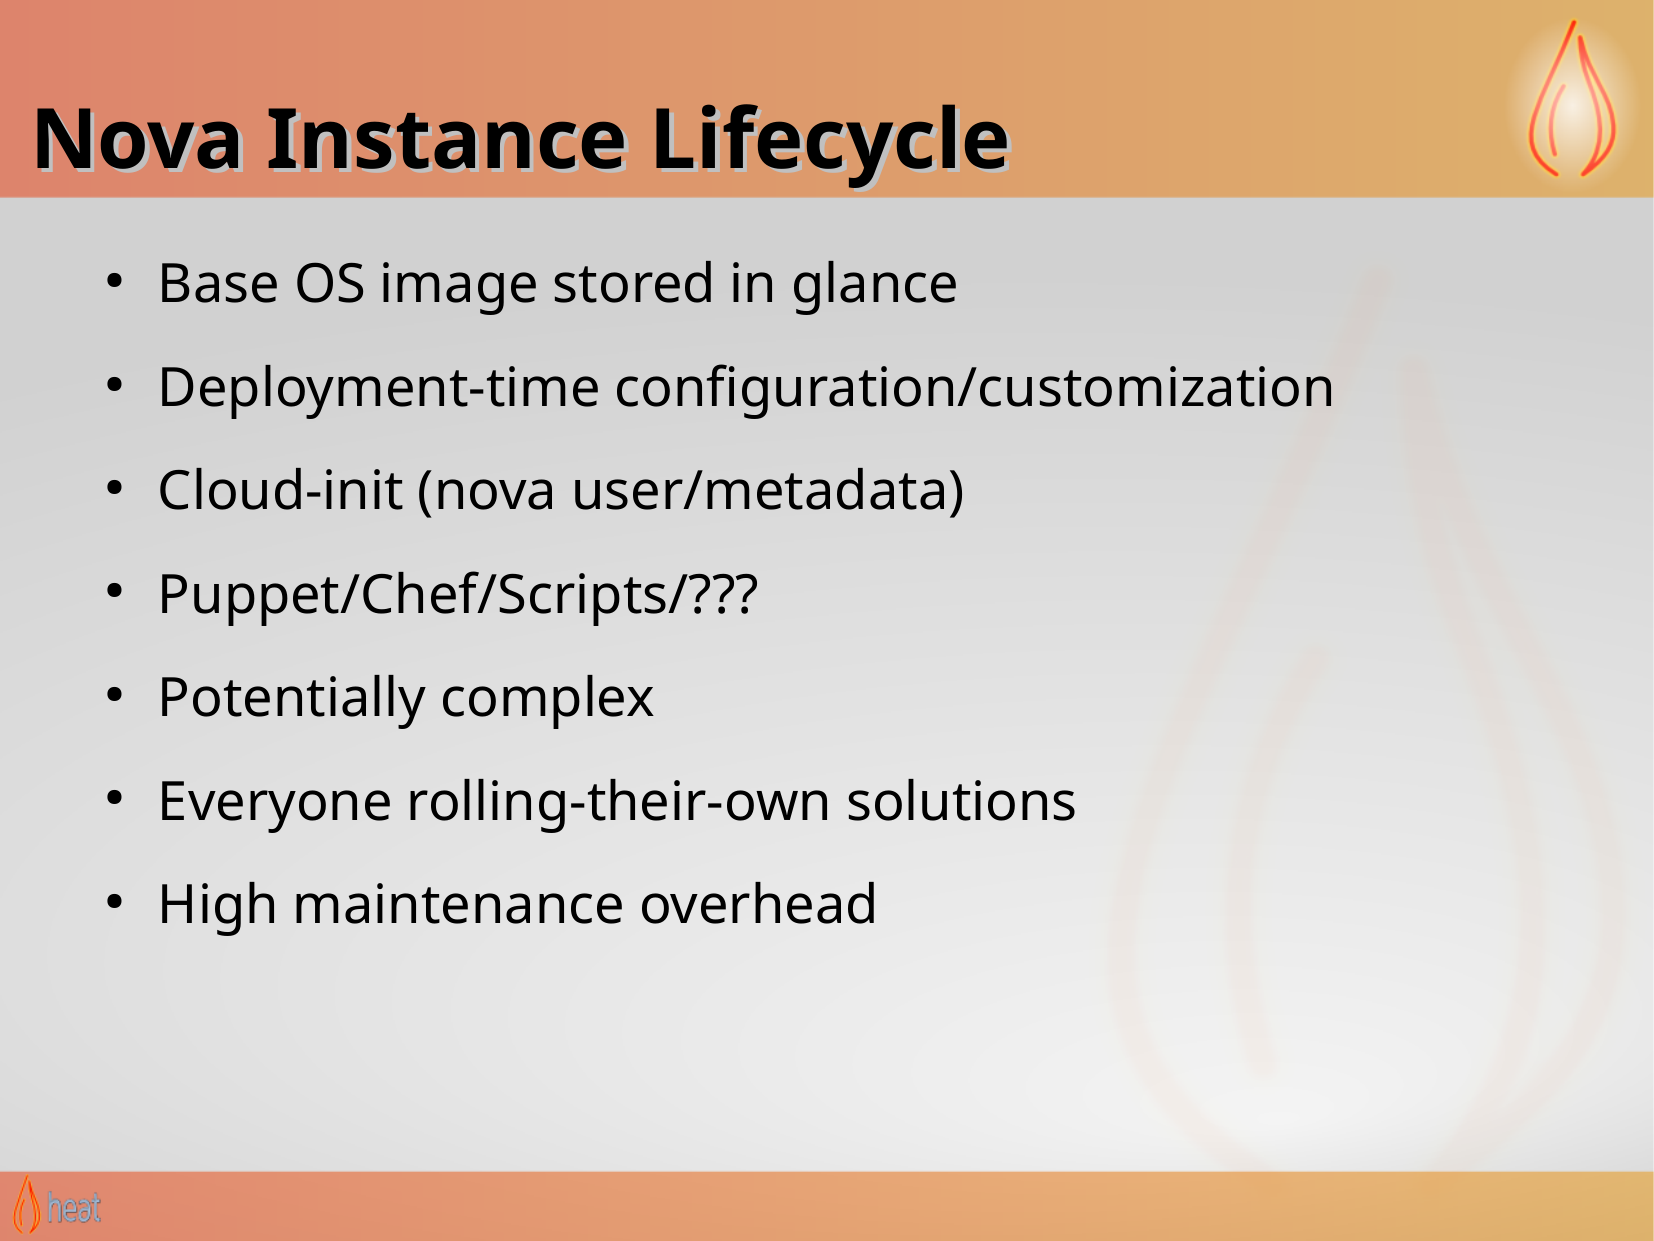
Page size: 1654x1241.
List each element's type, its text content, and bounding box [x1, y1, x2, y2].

list Base OS image stored in glance Deployment-time configuration/customization Cloud-init (nova user/metadata) Puppet/Chef/Scripts/??? Potentially complex Everyone rolling-their-own solutions High maintenance overhead [86, 244, 1576, 1171]
picture [0, 0, 1654, 1241]
title Nova Instance Lifecycle [30, 23, 1606, 249]
